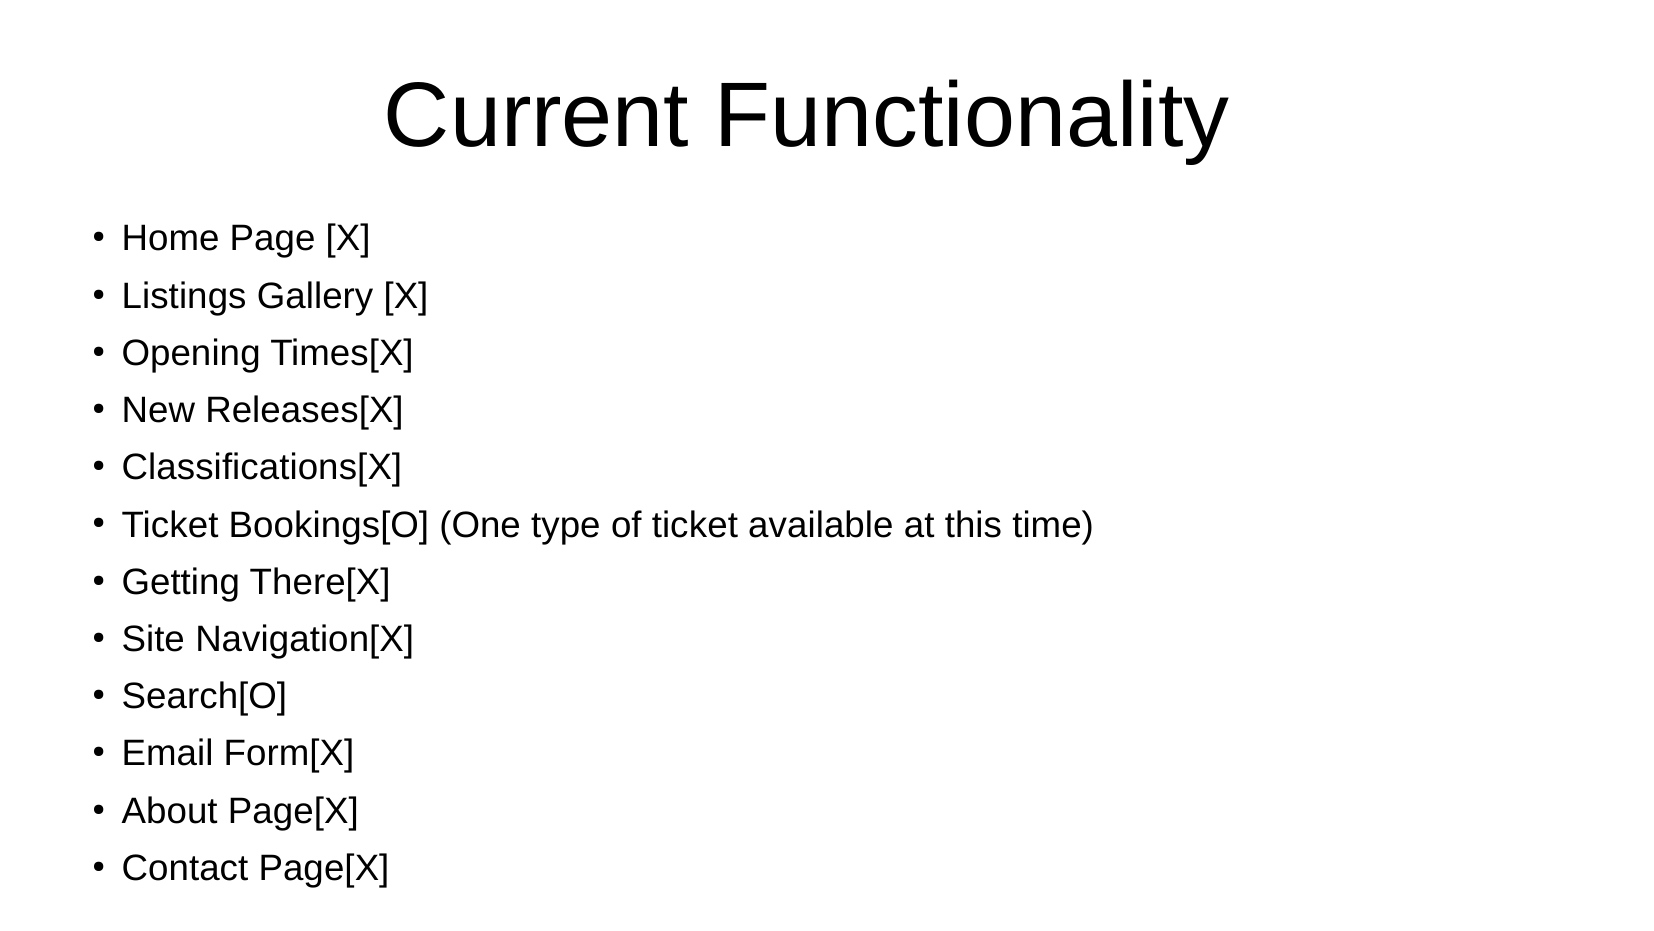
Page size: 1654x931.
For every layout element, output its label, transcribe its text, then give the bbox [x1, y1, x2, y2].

list Home Page [X] Listings Gallery [X] Opening Times[X] New Releases[X] Classifications[X] Ticket Bookings[O] (One type of ticket available at this time) Getting There[X] Site Navigation[X] Search[O] Email Form[X] About Page[X] Contact Page[X] [82, 217, 1607, 898]
title Current Functionality [82, 37, 1571, 193]
